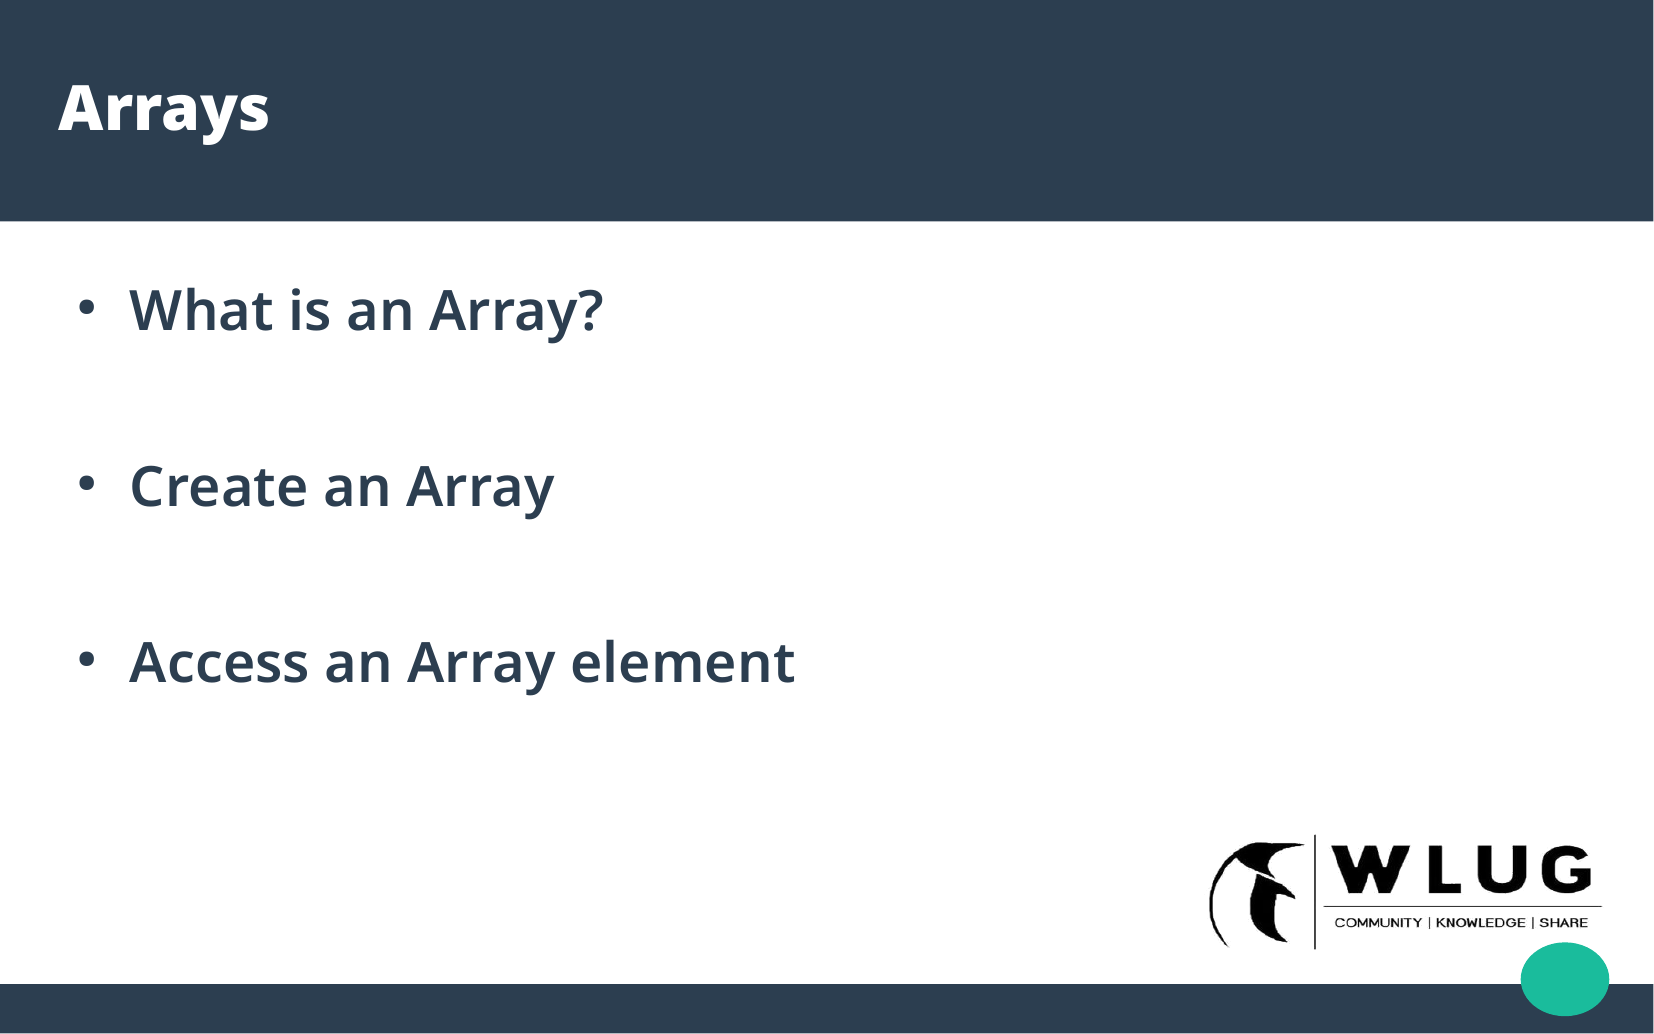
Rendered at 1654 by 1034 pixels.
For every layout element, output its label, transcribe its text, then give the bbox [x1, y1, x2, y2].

list What is an Array? Create an Array Access an Array element [59, 270, 1595, 960]
title Arrays [59, 41, 1595, 173]
picture [1182, 826, 1616, 955]
